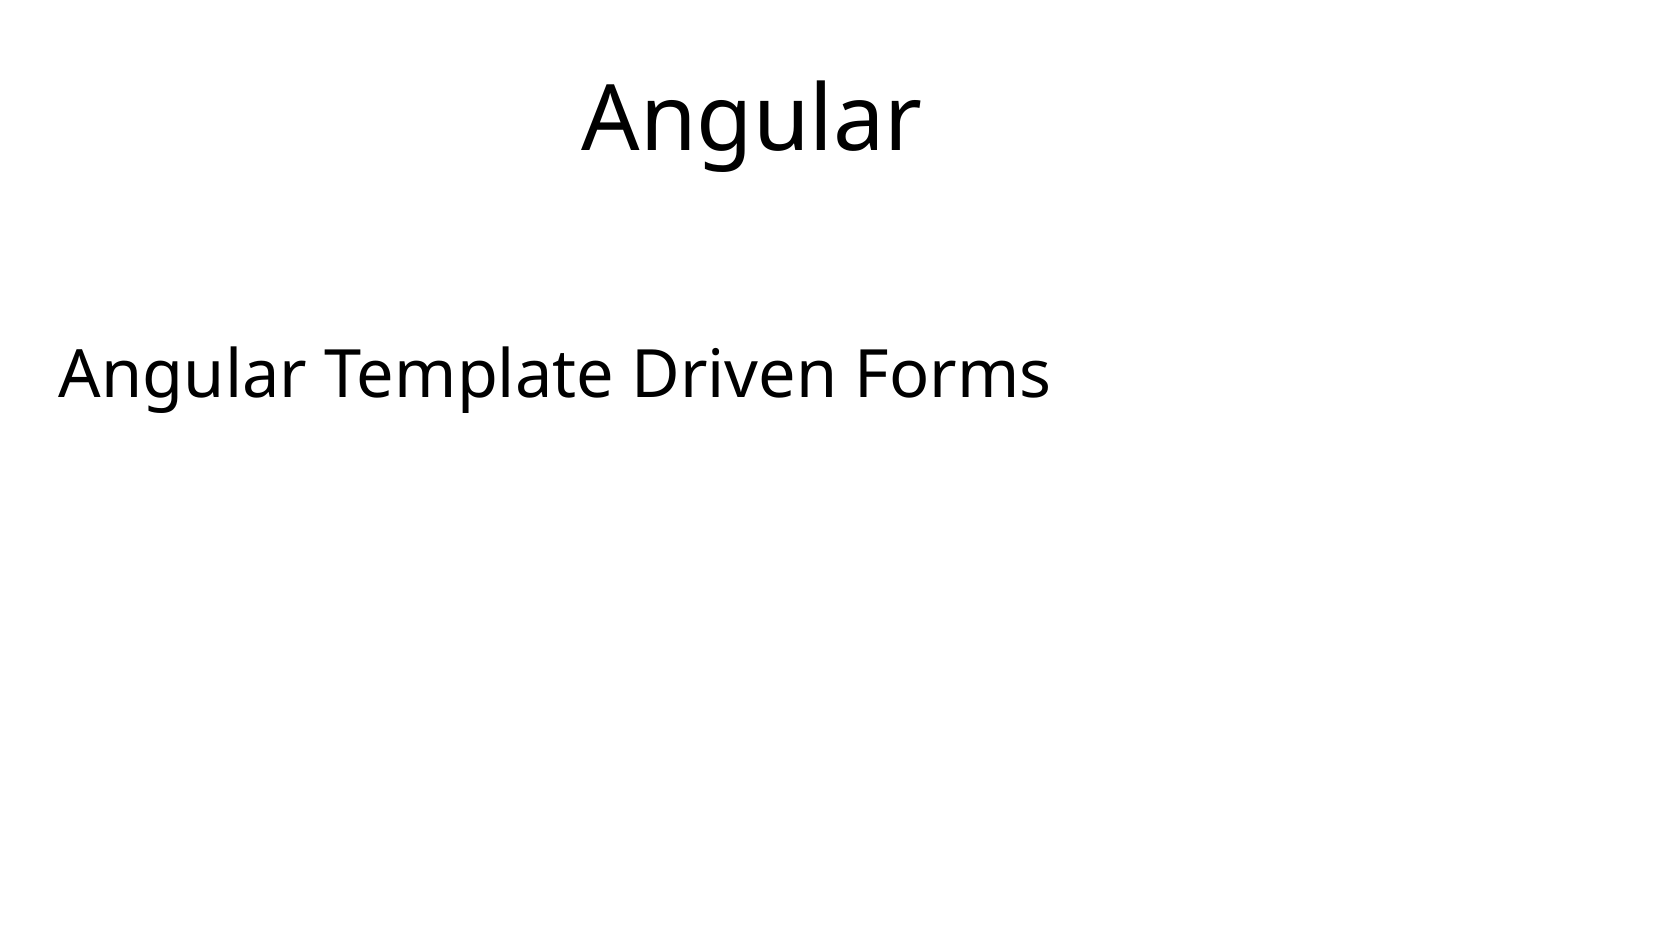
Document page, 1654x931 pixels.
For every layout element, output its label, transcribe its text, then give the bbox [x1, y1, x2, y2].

subtitle Angular Template Driven Forms [59, 271, 1087, 473]
title Angular [82, 37, 1571, 193]
